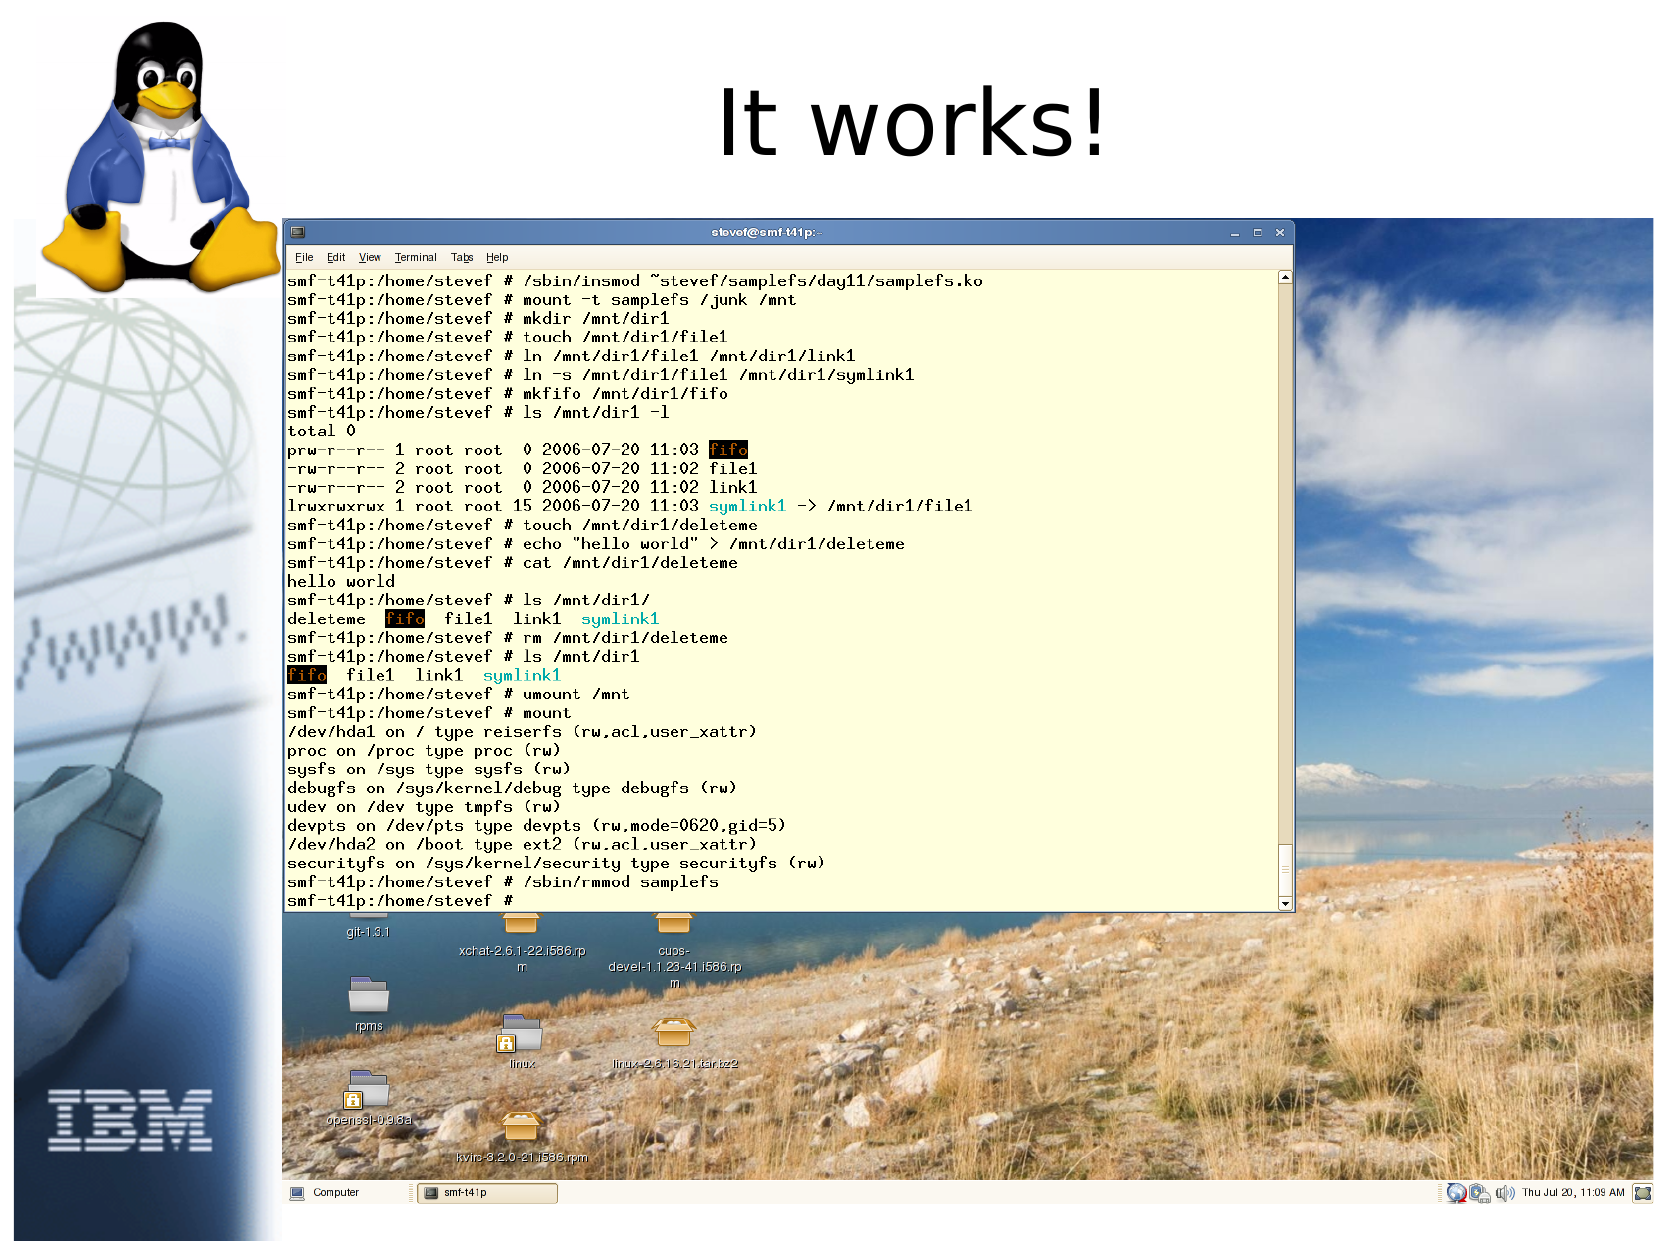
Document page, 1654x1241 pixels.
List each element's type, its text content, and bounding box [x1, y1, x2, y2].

picture [282, 218, 1654, 1204]
title It works! [301, 39, 1528, 209]
